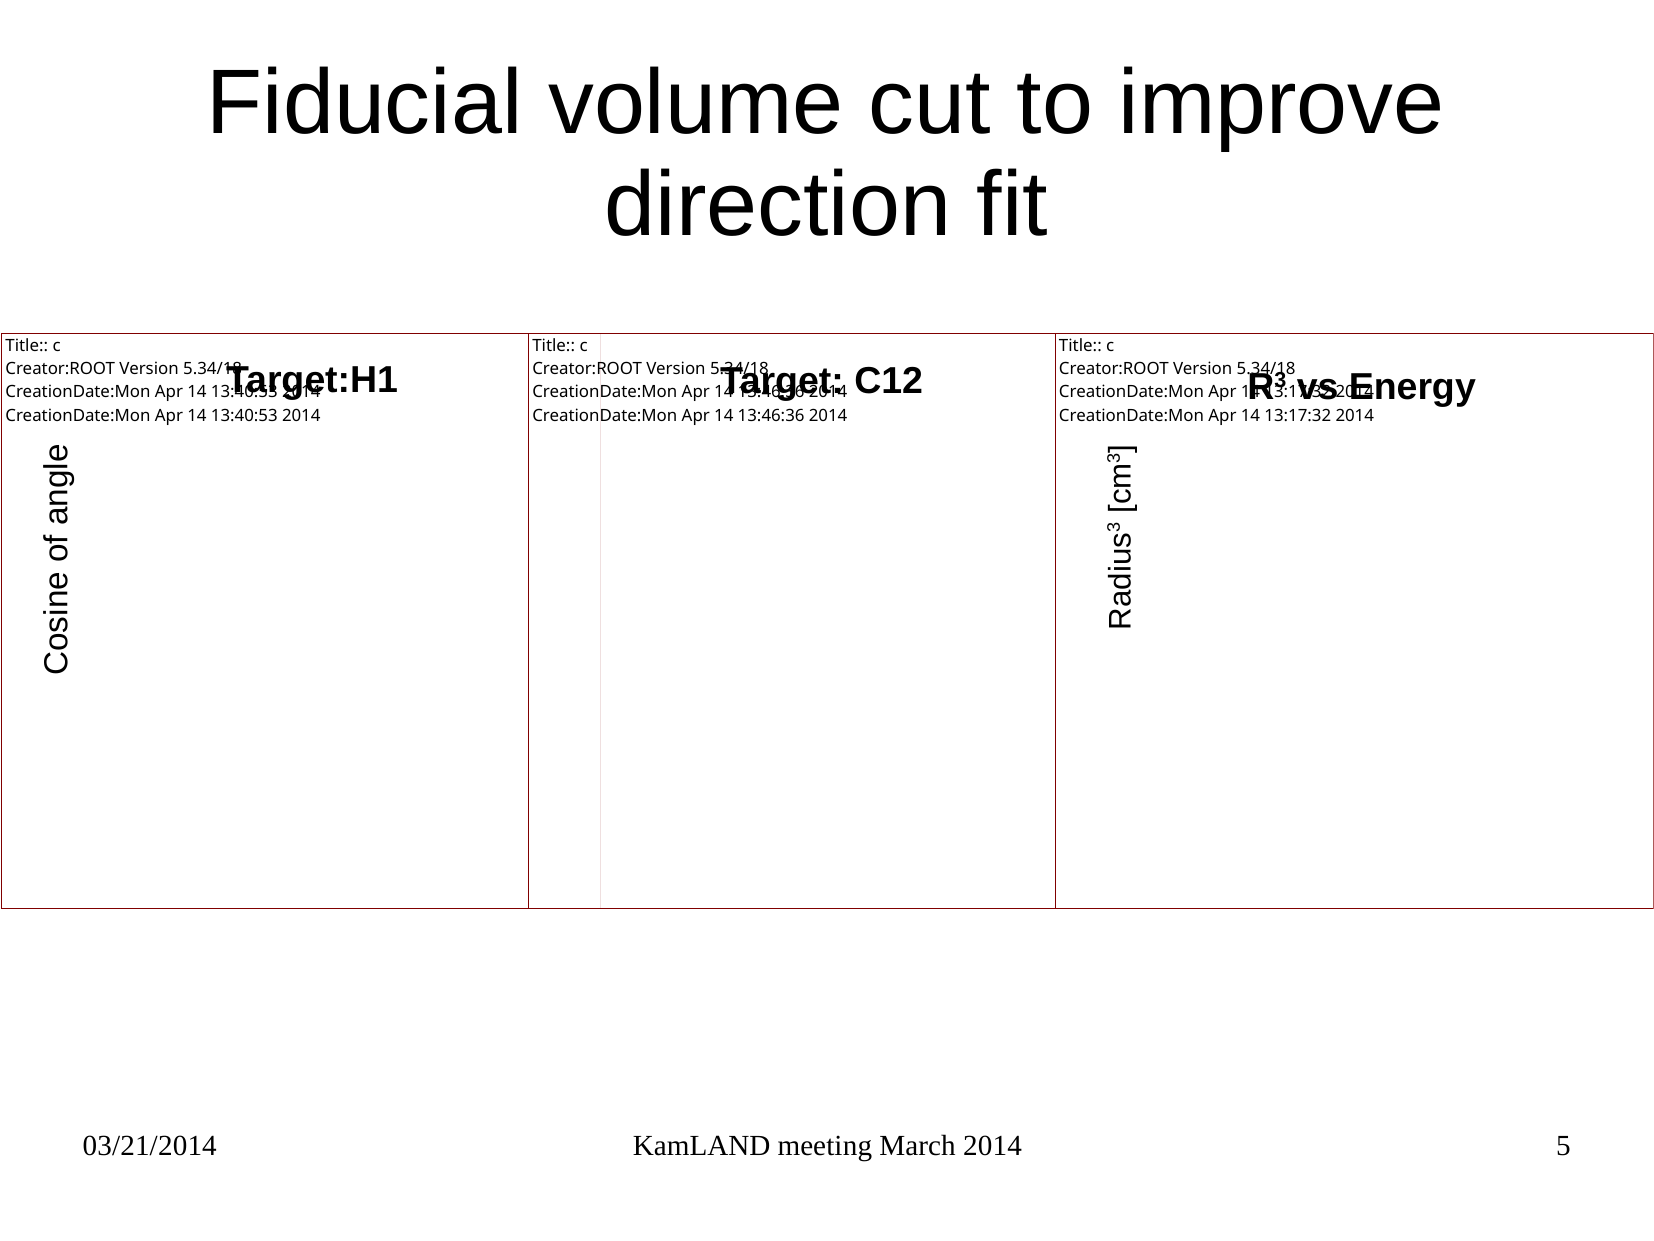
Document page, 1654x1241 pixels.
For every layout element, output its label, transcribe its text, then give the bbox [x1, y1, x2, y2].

text_box R3 vs Energy [1232, 358, 1593, 417]
text_box Target:H1 [211, 351, 422, 408]
text_box Cosine of angle [30, 390, 82, 691]
title Fiducial volume cut to improve direction fit [82, 49, 1571, 257]
picture [0, 332, 1654, 909]
text_box Radius3 [cm3] [1095, 390, 1146, 646]
text_box Target: C12 [705, 352, 946, 410]
